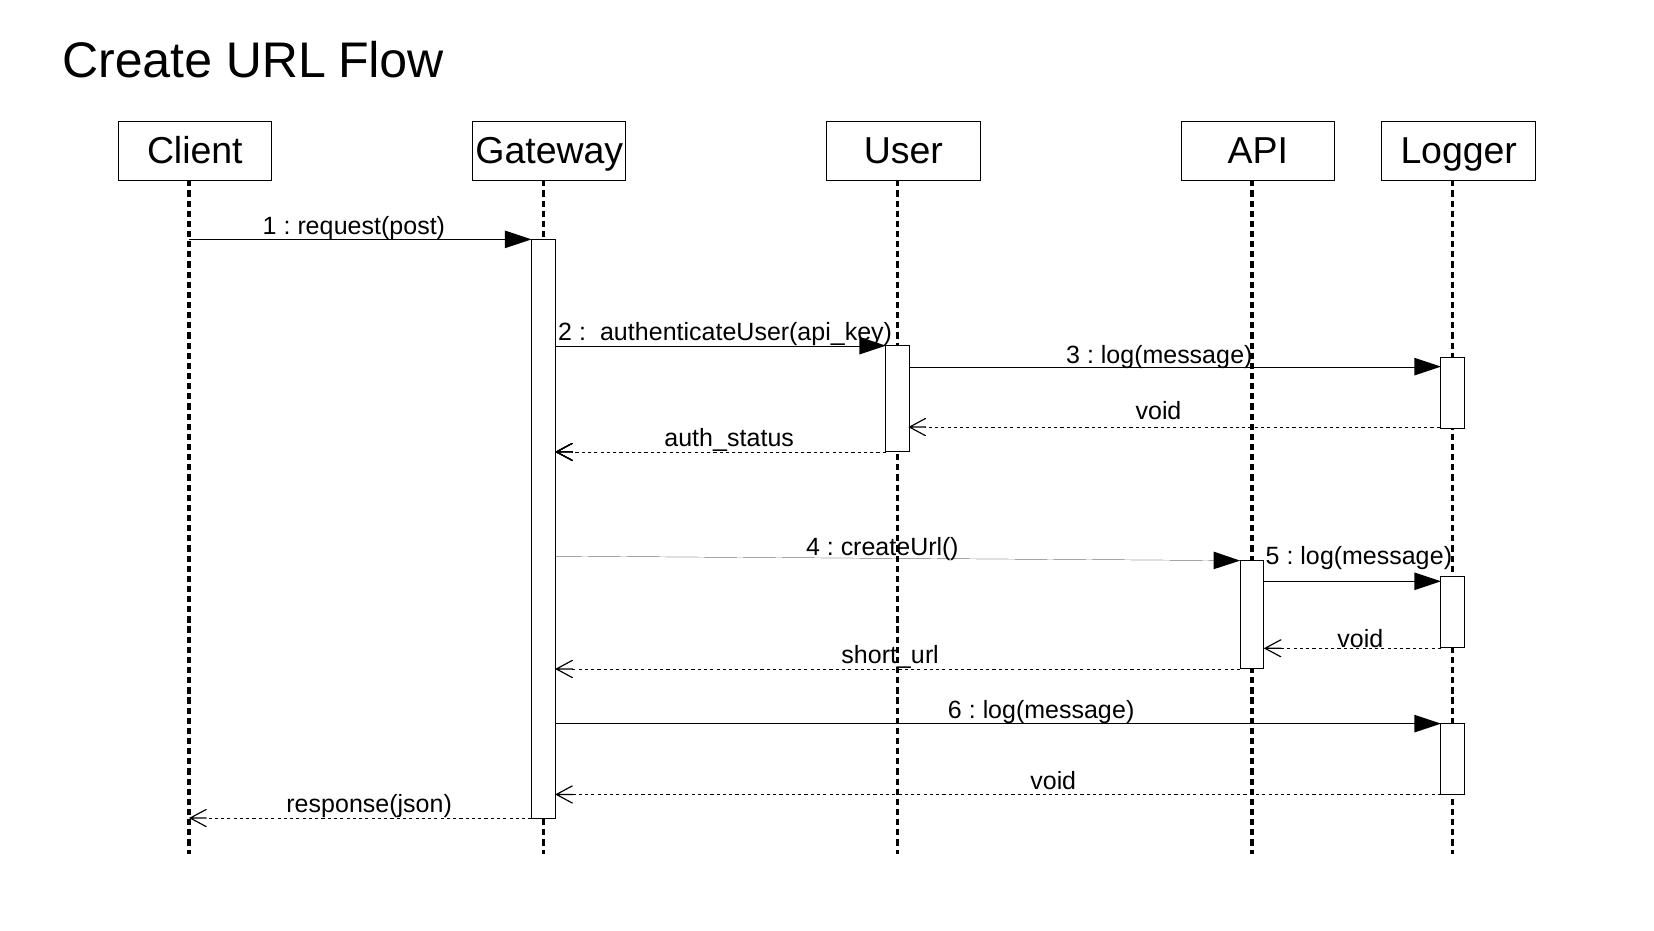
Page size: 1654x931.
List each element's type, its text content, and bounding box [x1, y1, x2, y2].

text_box Gateway [472, 121, 626, 181]
text_box 5 : log(message) [1250, 534, 1476, 577]
text_box 1 : request(post) [248, 203, 473, 247]
text_box [885, 354, 910, 452]
text_box [1240, 560, 1264, 669]
text_box 2 : authenticateUser(api_key) [543, 310, 910, 354]
text_box [1440, 723, 1465, 795]
text_box auth_status [649, 416, 815, 460]
text_box response(json) [271, 782, 473, 826]
text_box 3 : log(message) [1051, 368, 1276, 377]
text_box [1440, 357, 1465, 429]
text_box Client [118, 121, 272, 181]
text_box void [1015, 759, 1099, 802]
text_box Logger [1381, 121, 1536, 181]
text_box [1440, 576, 1465, 648]
text_box short_url [826, 633, 957, 677]
text_box User [826, 121, 981, 181]
text_box void [1322, 617, 1406, 661]
text_box 6 : log(message) [933, 688, 1158, 723]
text_box [531, 239, 556, 819]
text_box void [1120, 388, 1204, 432]
text_box Create URL Flow [47, 24, 1607, 96]
text_box 3 : log(message) [1051, 333, 1276, 367]
text_box API [1181, 121, 1335, 181]
text_box 4 : createUrl() [791, 525, 1016, 568]
text_box 6 : log(message) [933, 724, 1158, 731]
